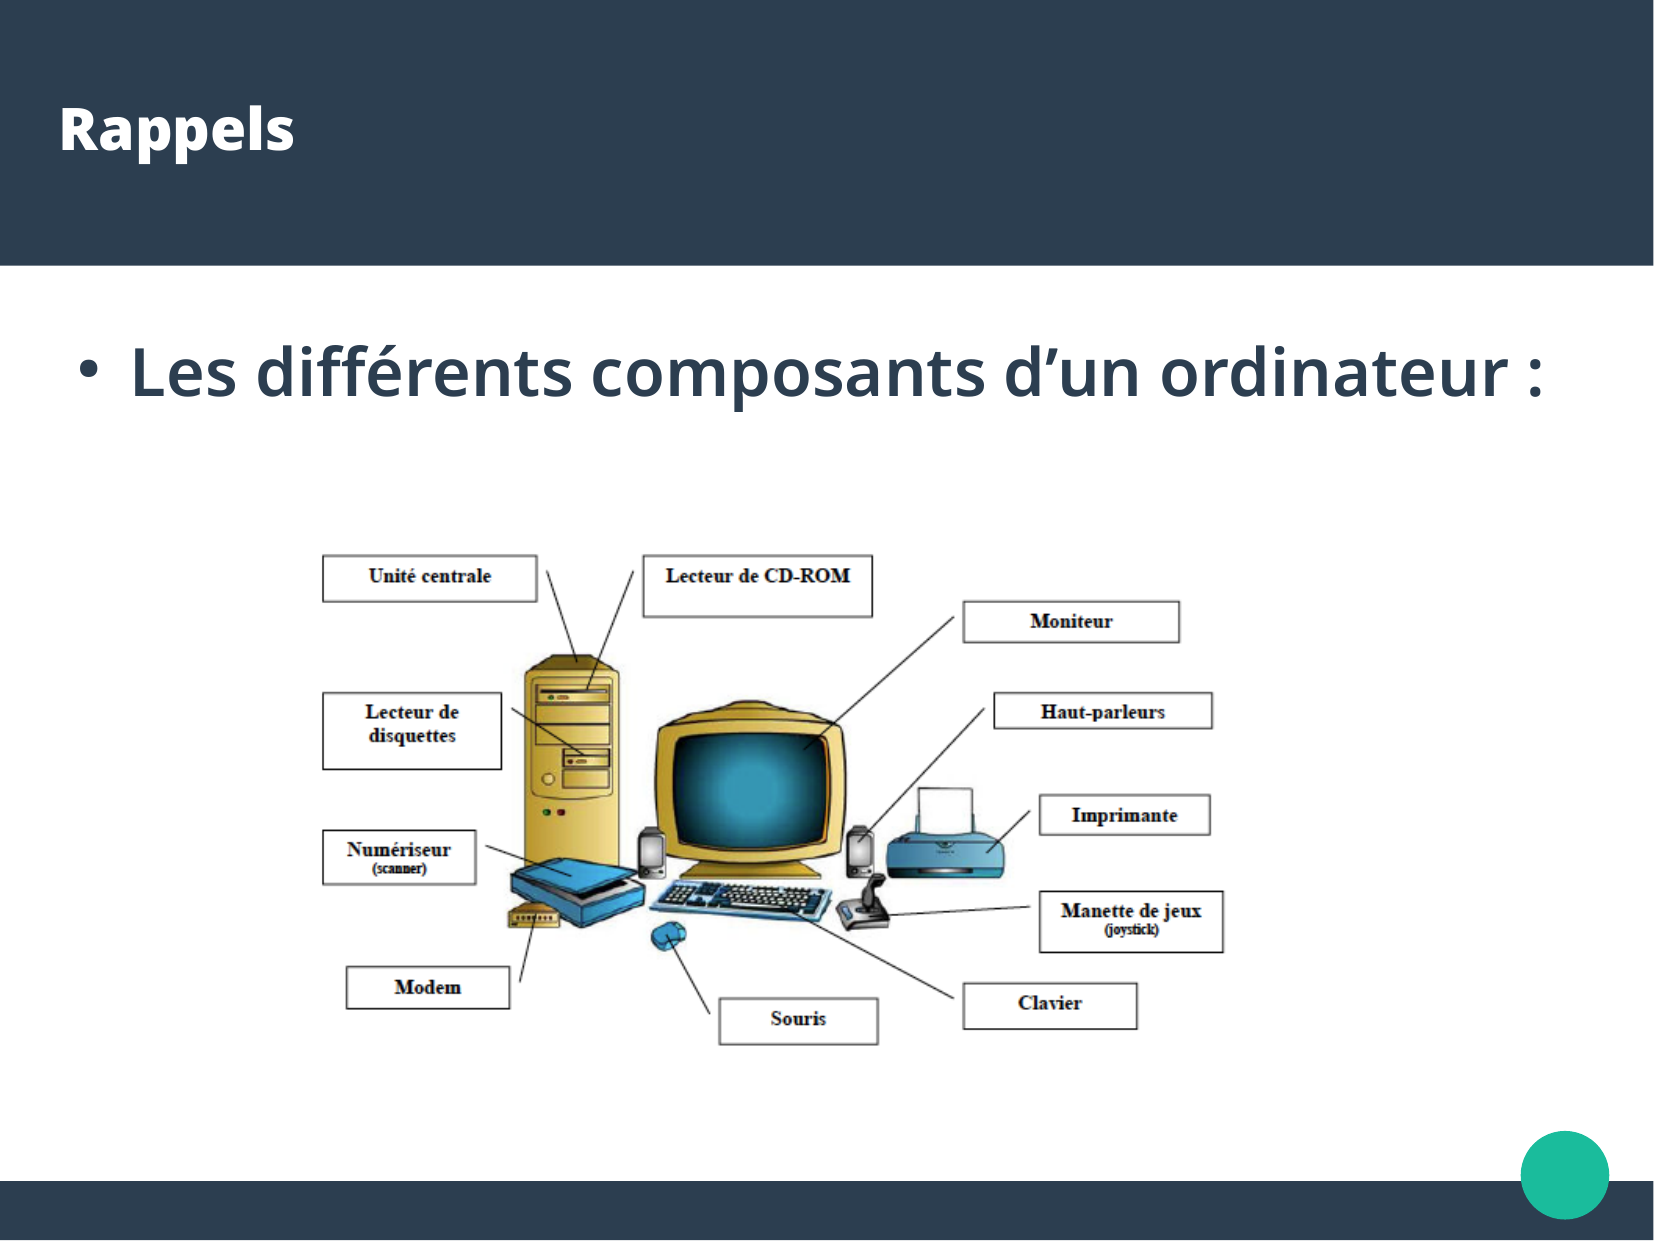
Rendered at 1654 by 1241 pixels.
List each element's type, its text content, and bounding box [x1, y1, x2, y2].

title Rappels [59, 49, 1595, 207]
list Les différents composants d’un ordinateur : [59, 324, 1595, 1152]
picture [310, 542, 1241, 1063]
